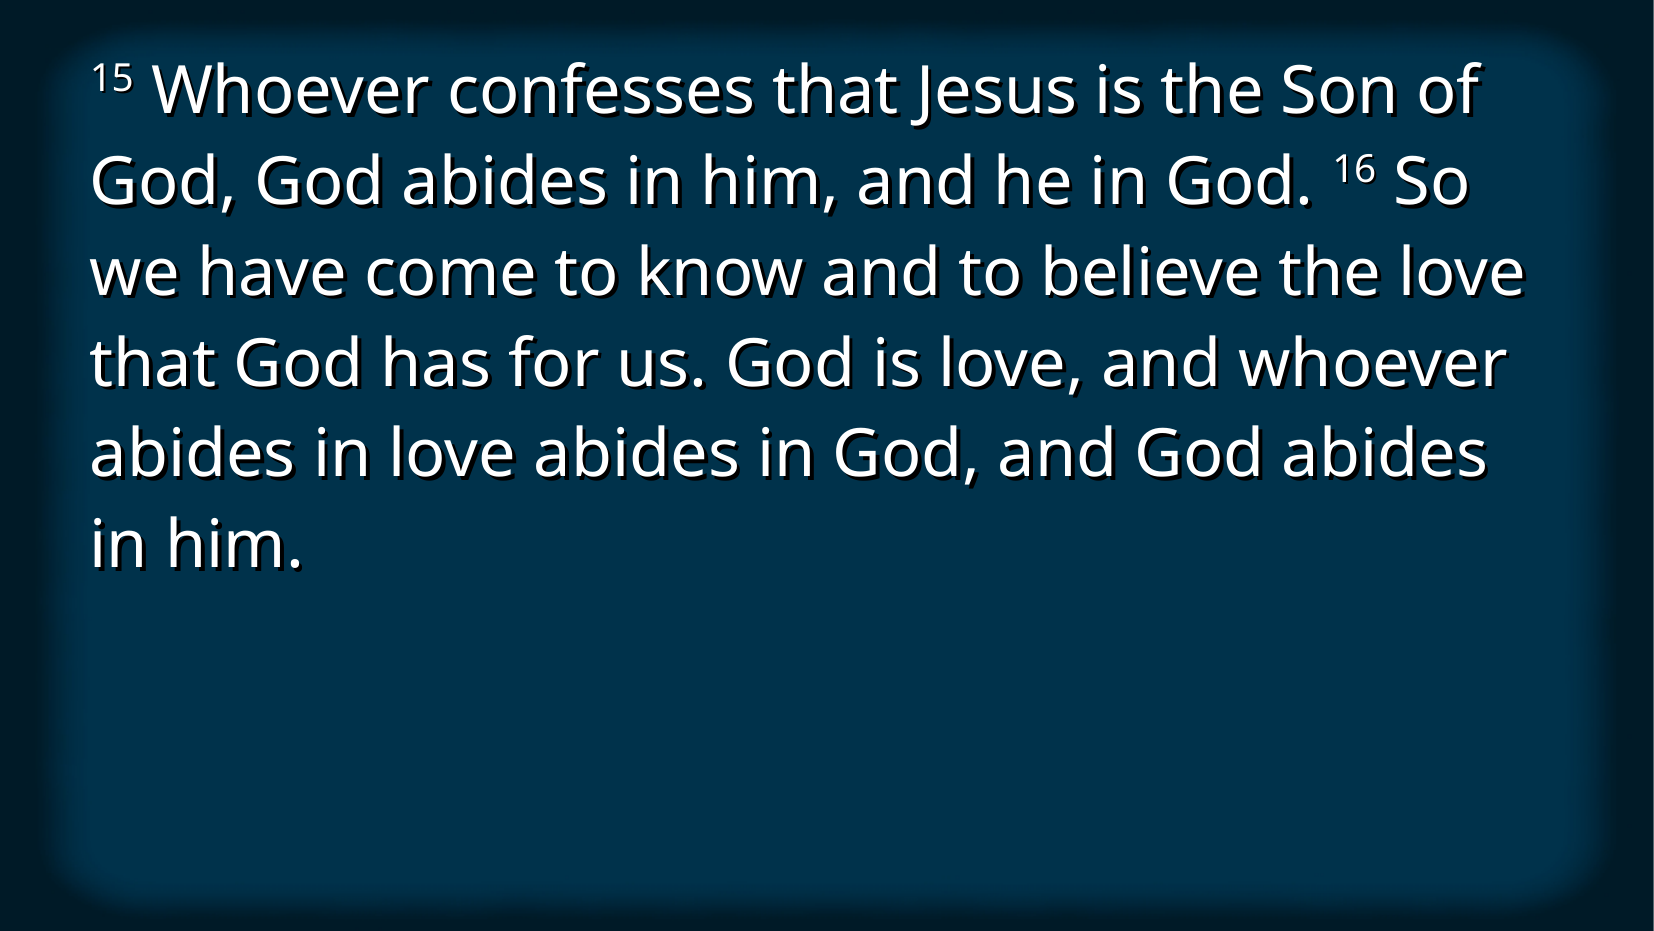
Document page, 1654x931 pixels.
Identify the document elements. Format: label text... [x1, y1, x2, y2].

picture [0, 0, 1654, 931]
text_box 15 Whoever confesses that Jesus is the Son of God, God abides in him, and he in God. 16 So we have come to know and to believe the love that God has for us. God is love, and whoever abides in love abides in God, and God abides in him. [75, 35, 1576, 511]
